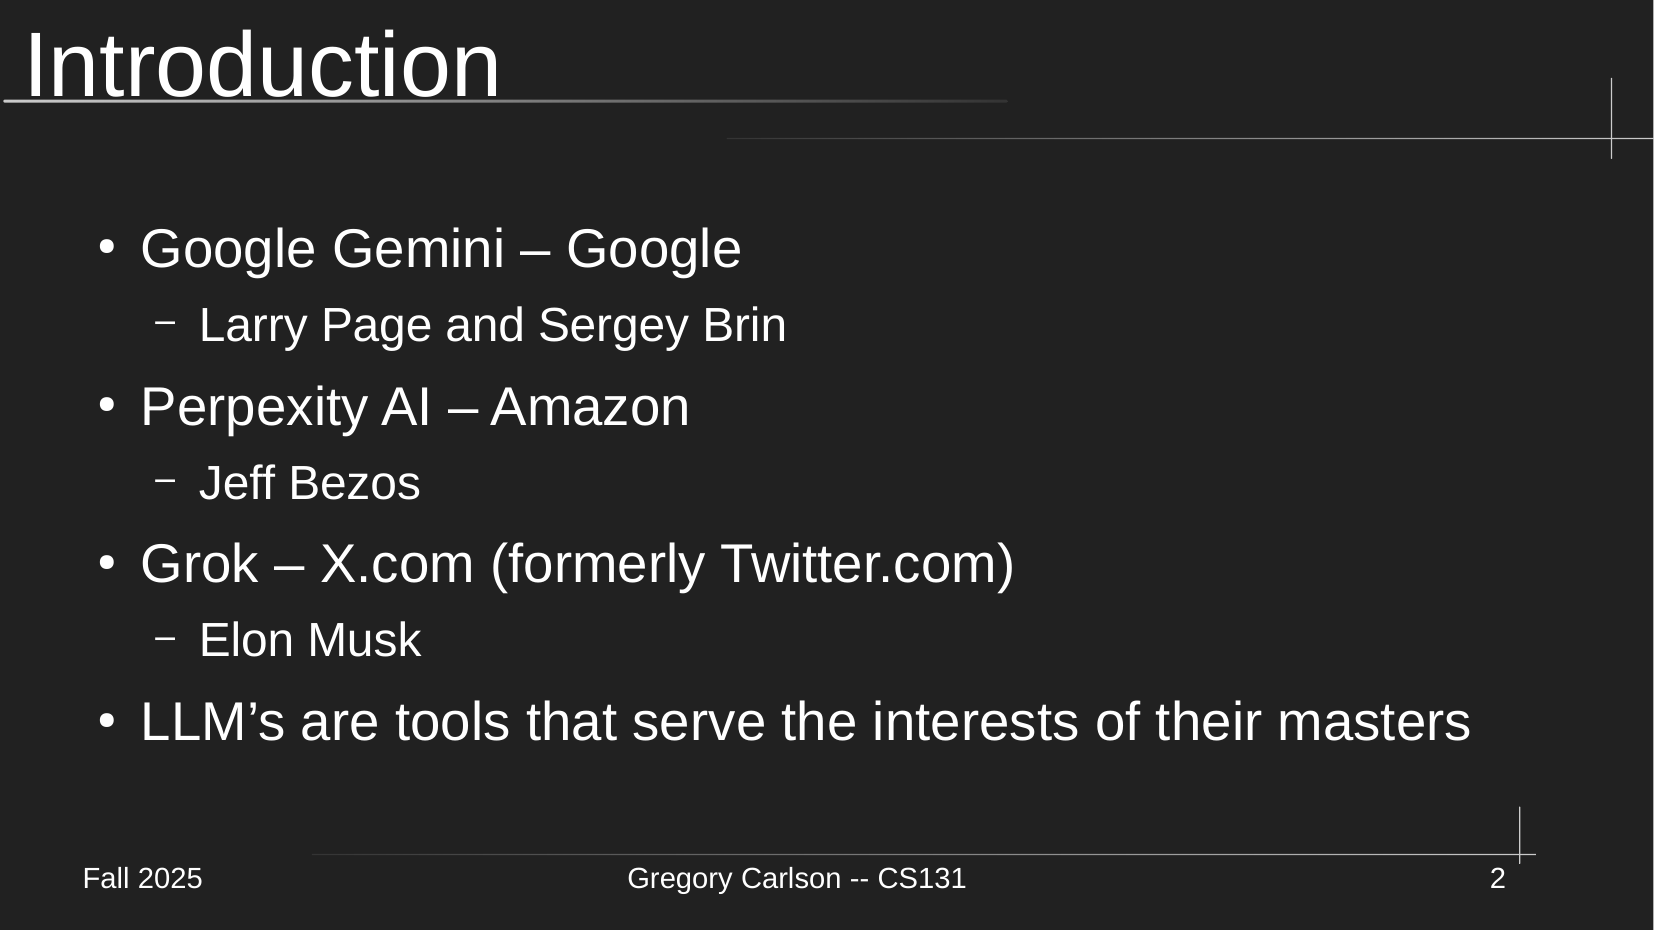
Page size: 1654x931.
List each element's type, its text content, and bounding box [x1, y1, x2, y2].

list Google Gemini – Google Larry Page and Sergey Brin Perpexity AI – Amazon Jeff Bezos Grok – X.com (formerly Twitter.com) Elon Musk LLM’s are tools that serve the interests of their masters [82, 217, 1571, 758]
title Introduction [23, 11, 1589, 119]
